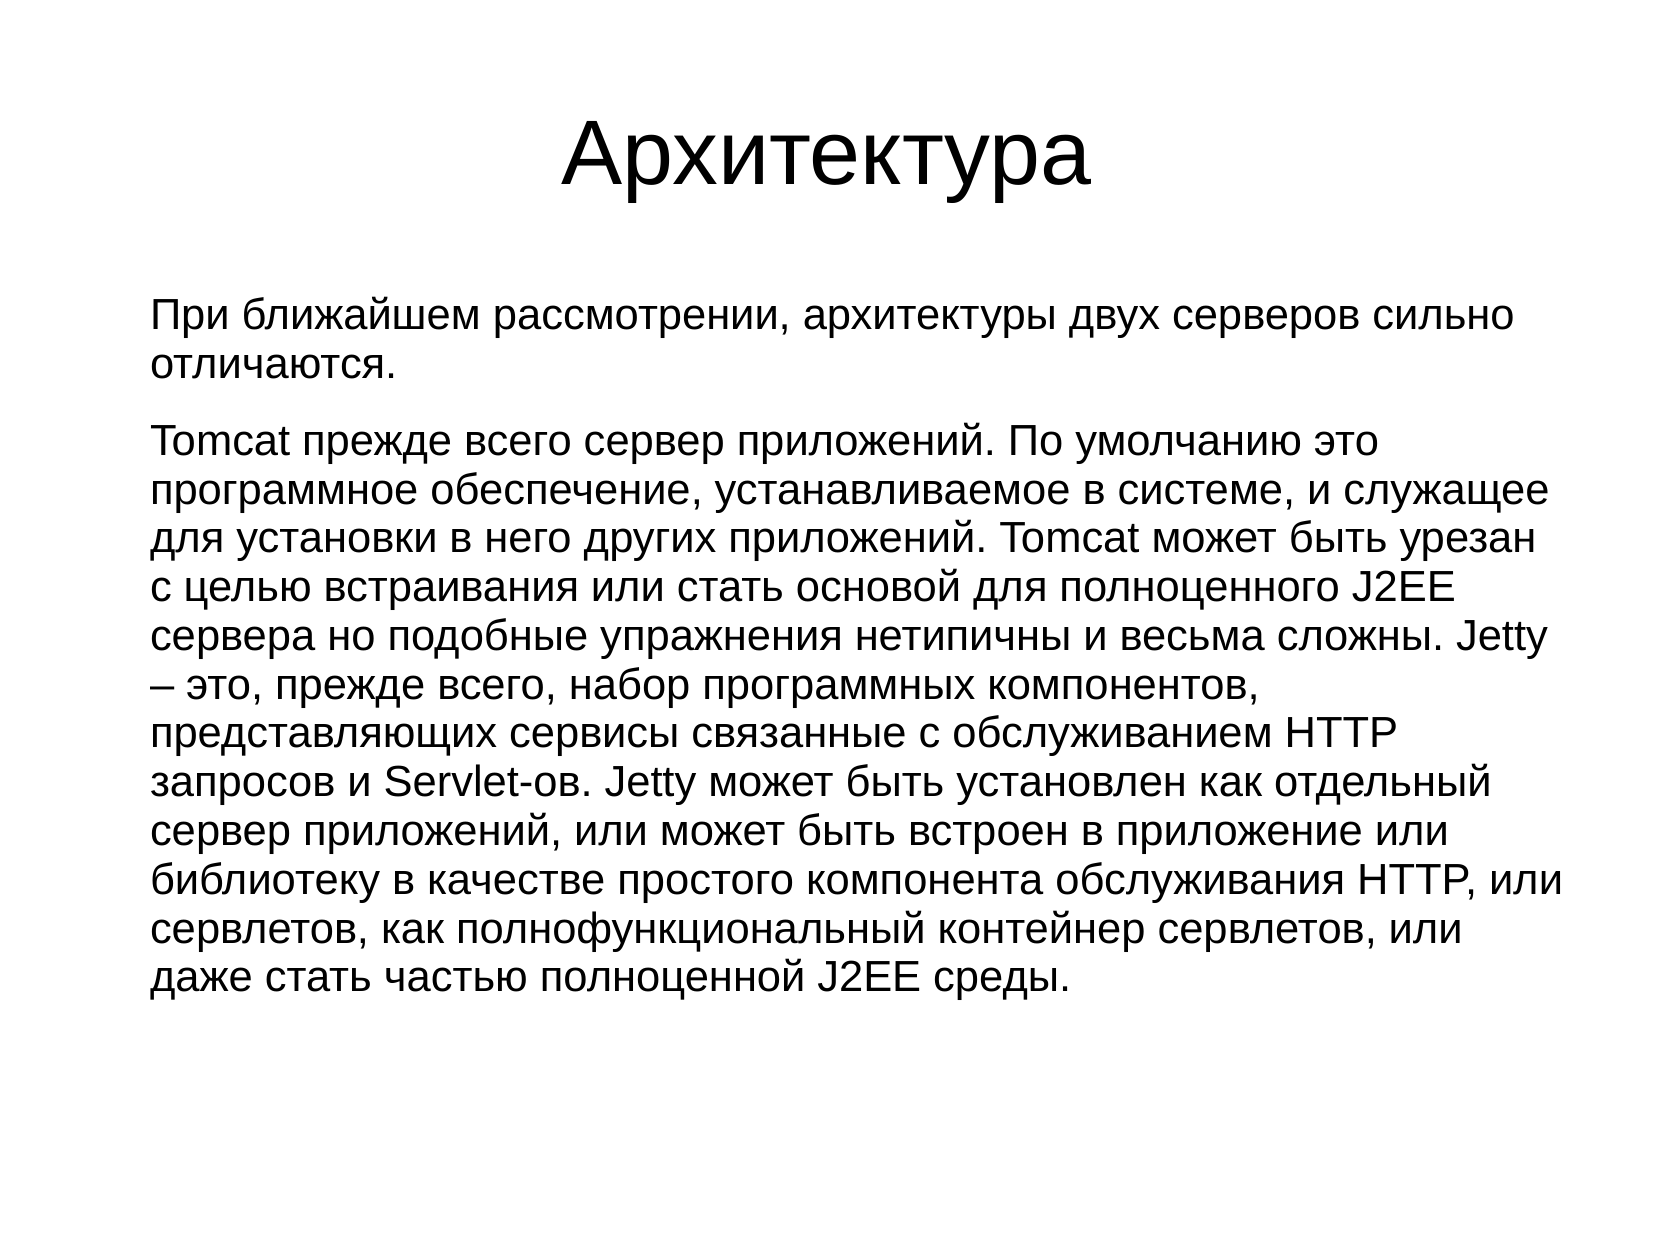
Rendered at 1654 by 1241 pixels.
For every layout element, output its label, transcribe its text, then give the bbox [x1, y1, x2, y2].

title Архитектура [82, 49, 1571, 257]
list При ближайшем рассмотрении, архитектуры двух серверов сильно отличаются. Tomcat прежде всего сервер приложений. По умолчанию это программное обеспечение, устанавливаемое в системе, и служащее для установки в него других приложений. Tomcat может быть урезан с целью встраивания или стать основой для полноценного J2EE сервера но подобные упражнения нетипичны и весьма сложны. Jetty – это, прежде всего, набор программных компонентов, представляющих сервисы связанные с обслуживанием HTTP запросов и Servlet-ов. Jetty может быть установлен как отдельный сервер приложений, или может быть встроен в приложение или библиотеку в качестве простого компонента обслуживания HTTP, или сервлетов, как полнофункциональный контейнер сервлетов, или даже стать частью полноценной J2EE среды. [82, 290, 1571, 1010]
